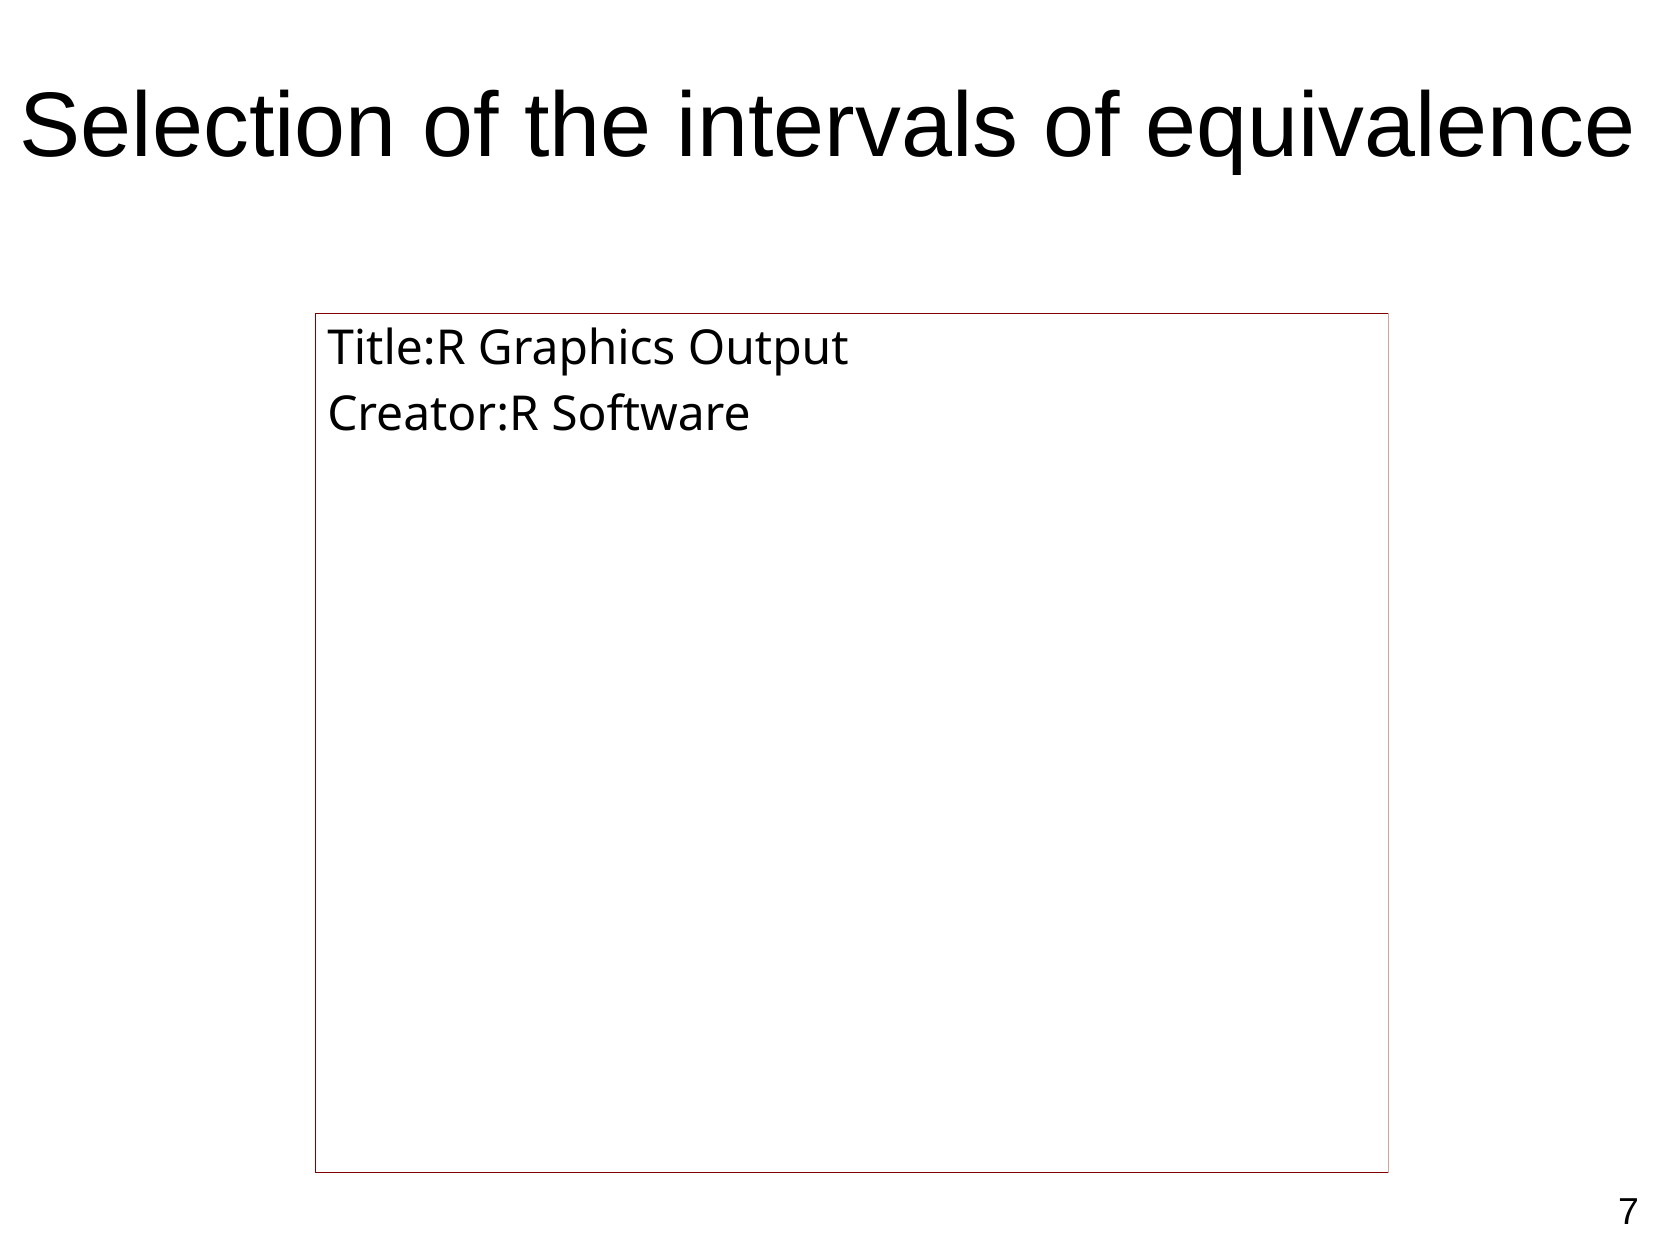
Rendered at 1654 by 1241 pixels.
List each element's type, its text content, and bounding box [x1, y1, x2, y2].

picture [311, 310, 1389, 1173]
title Selection of the intervals of equivalence [13, 49, 1645, 201]
